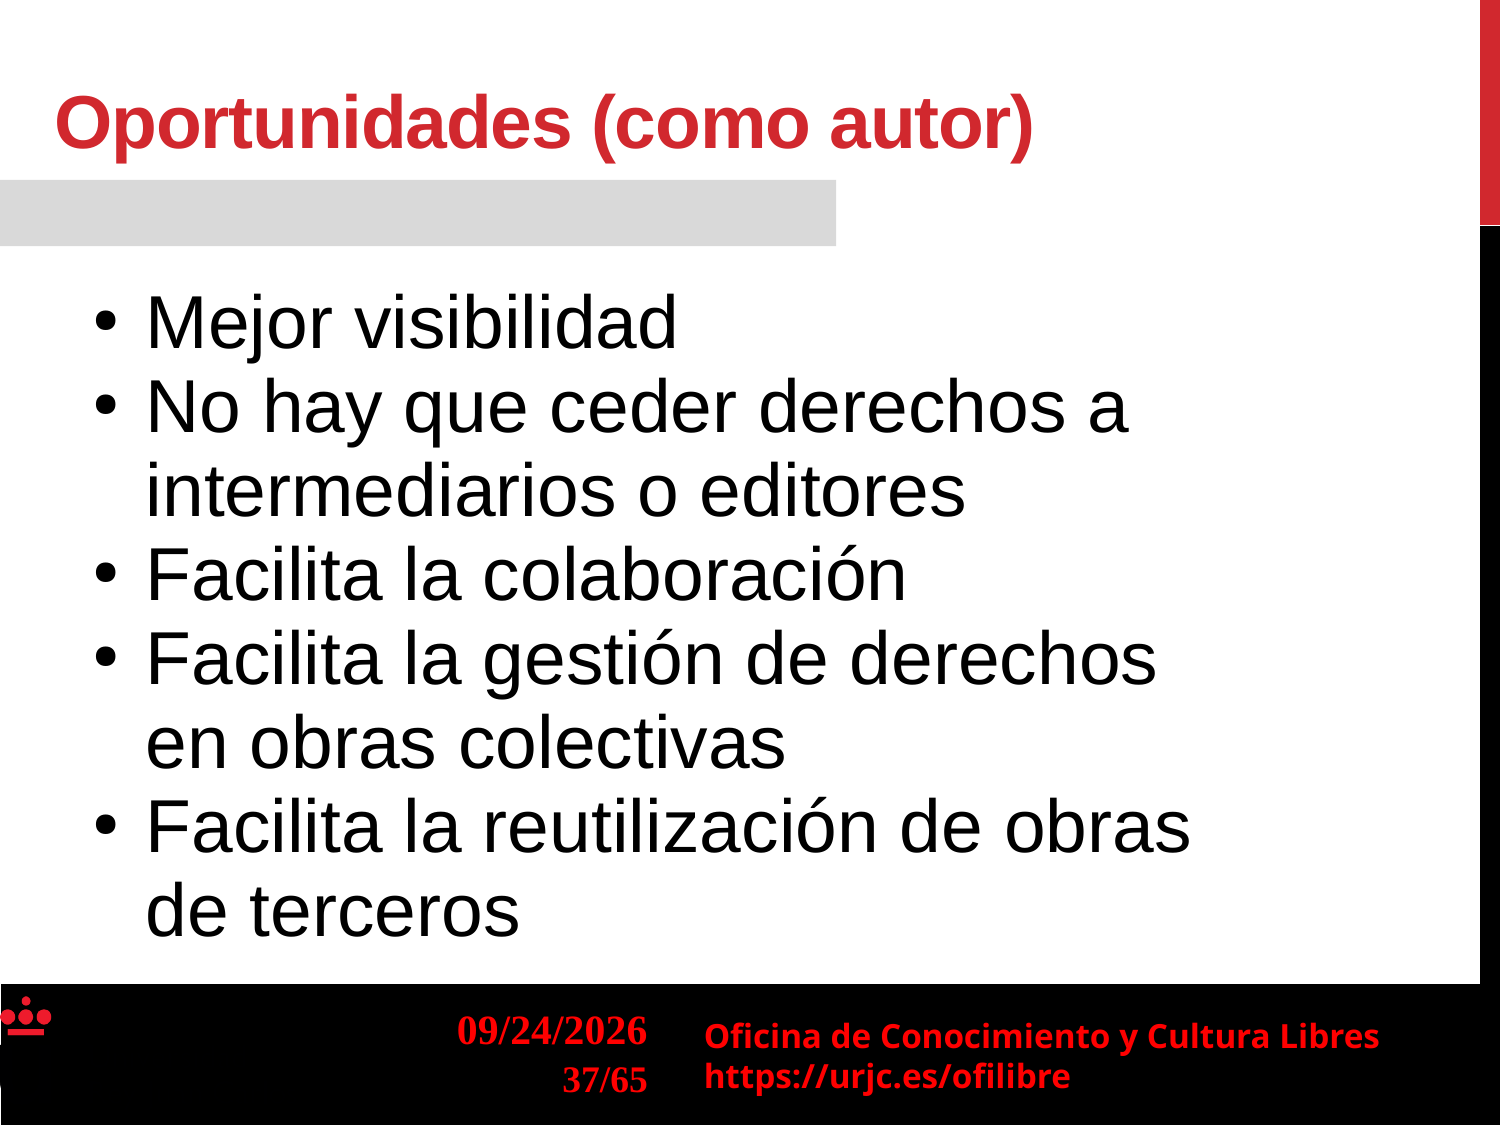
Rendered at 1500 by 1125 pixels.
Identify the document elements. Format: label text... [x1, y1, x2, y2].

text_box Mejor visibilidad No hay que ceder derechos a intermediarios o editores Facilita la colaboración Facilita la gestión de derechos en obras colectivas Facilita la reutilización de obras de terceros [60, 273, 1254, 961]
title [75, 15, 1425, 172]
text_box Oportunidades (como autor) [39, 24, 1366, 172]
